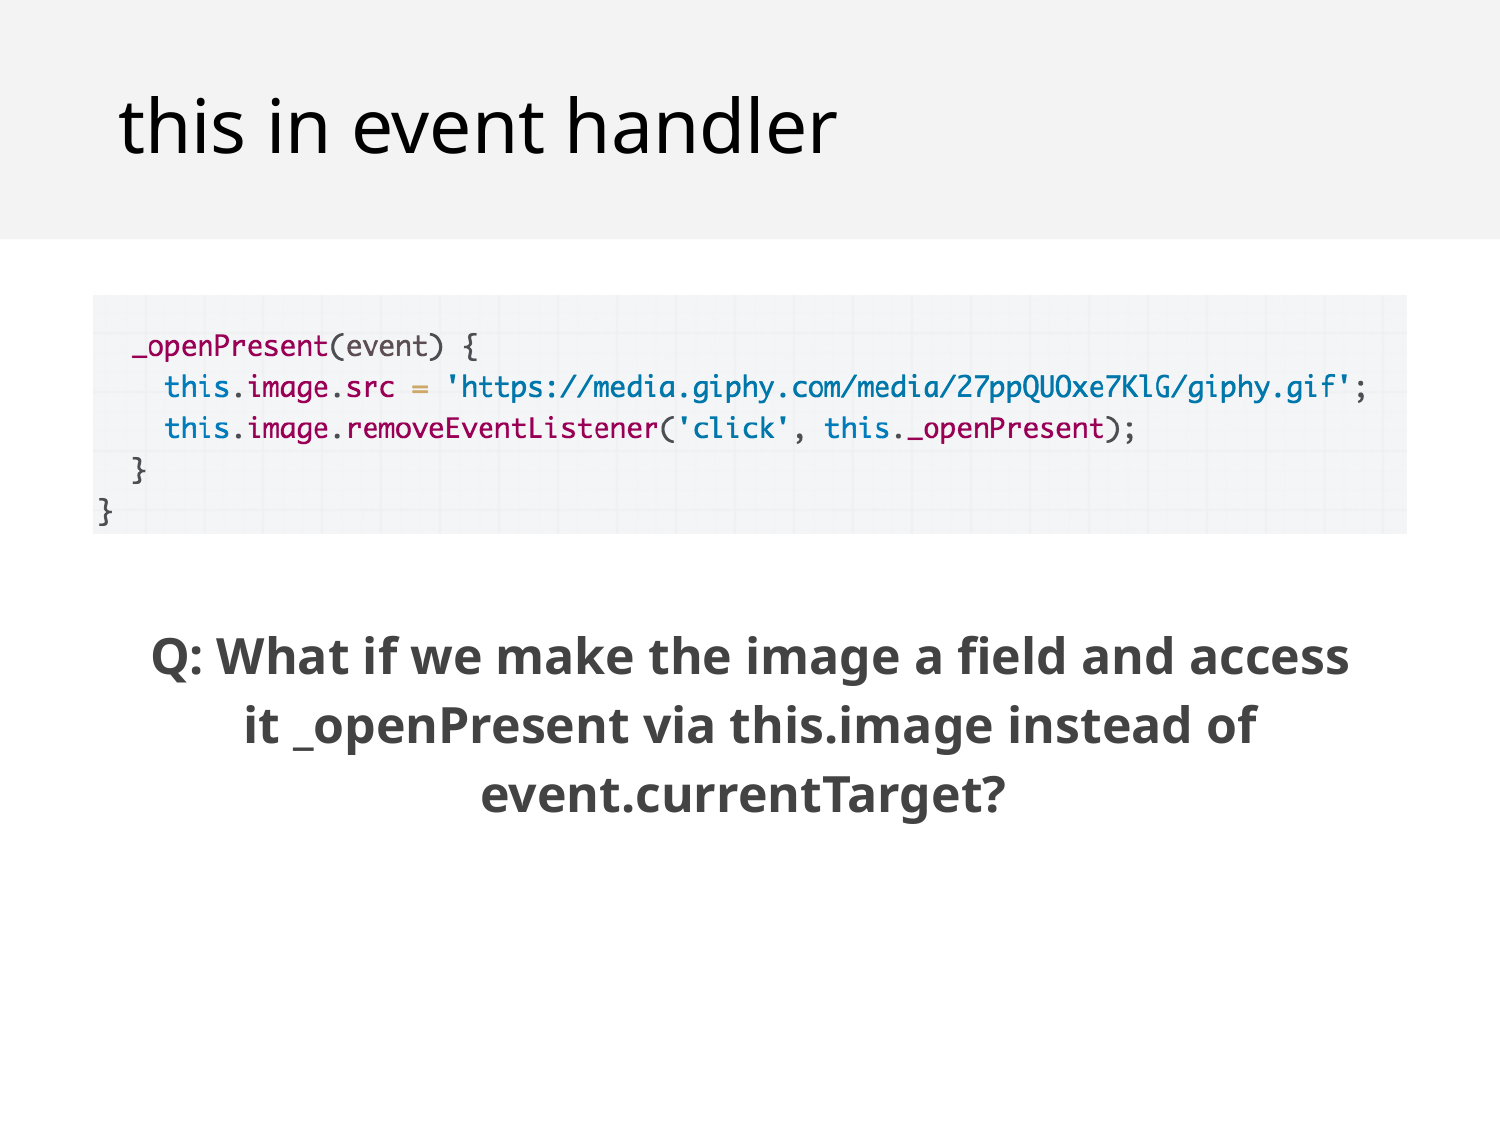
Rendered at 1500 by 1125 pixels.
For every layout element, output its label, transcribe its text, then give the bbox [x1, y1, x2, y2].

title this in event handler [103, 63, 1347, 189]
picture [93, 295, 1407, 534]
list Q: What if we make the image a field and access it _openPresent via this.image instead of event.currentTarget? [128, 600, 1372, 881]
